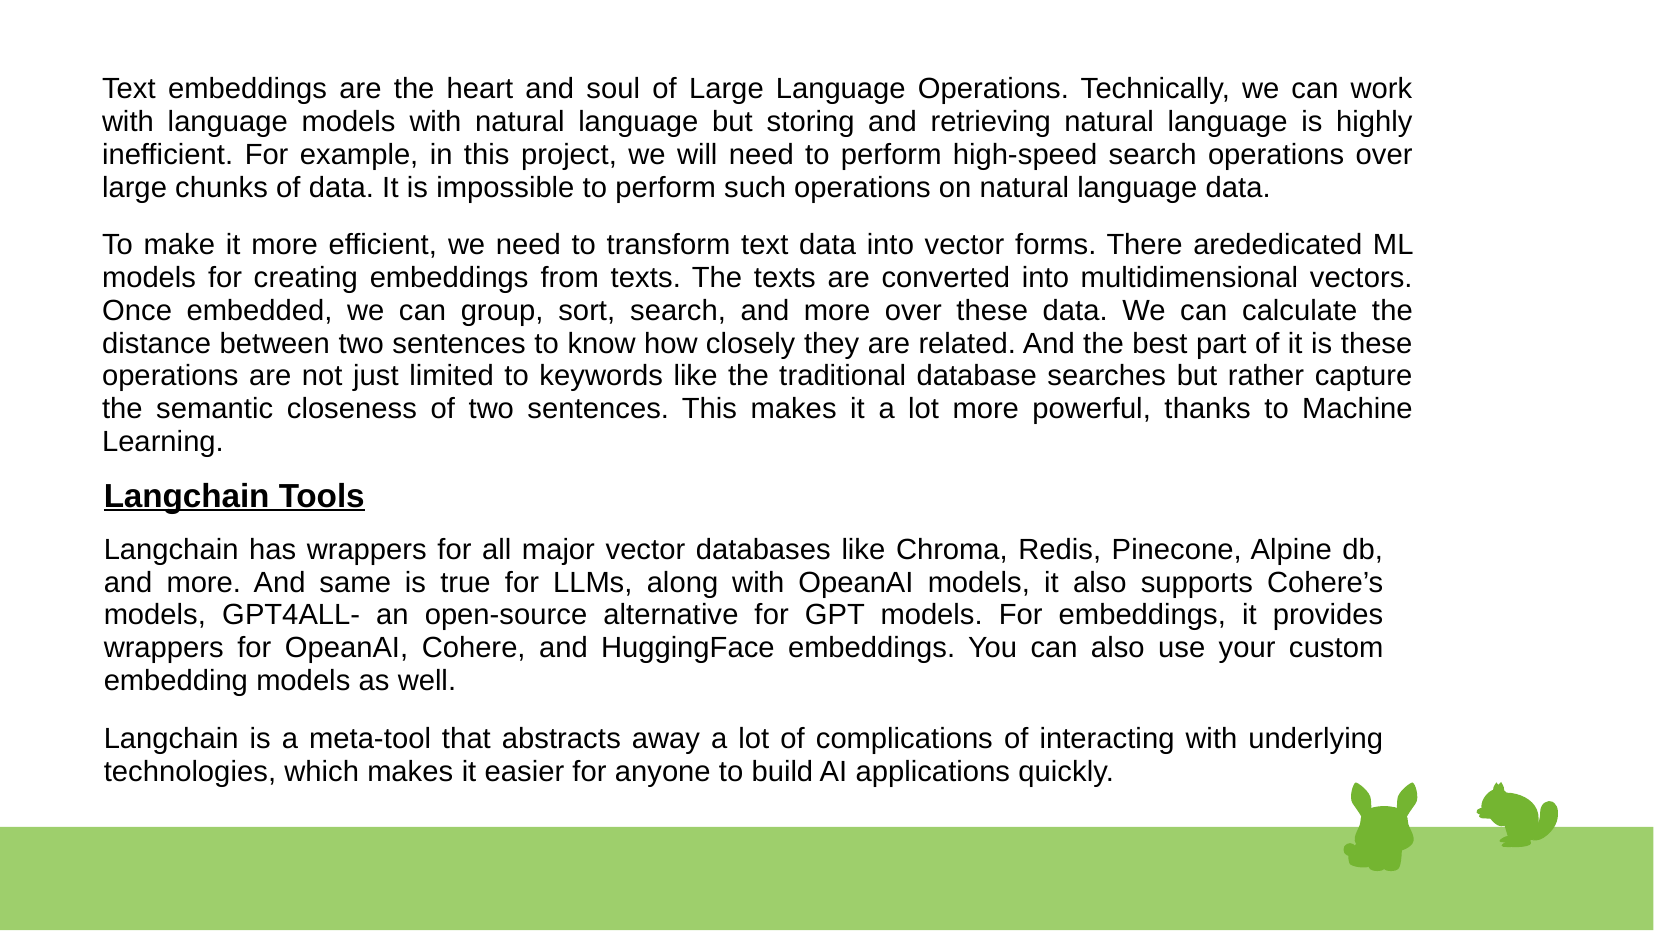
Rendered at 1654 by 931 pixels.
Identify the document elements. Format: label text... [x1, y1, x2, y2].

text_box Text embeddings are the heart and soul of Large Language Operations. Technically, we can work with language models with natural language but storing and retrieving natural language is highly inefficient. For example, in this project, we will need to perform high-speed search operations over large chunks of data. It is impossible to perform such operations on natural language data. To make it more efficient, we need to transform text data into vector forms. There arededicated ML models for creating embeddings from texts. The texts are converted into multidimensional vectors. Once embedded, we can group, sort, search, and more over these data. We can calculate the distance between two sentences to know how closely they are related. And the best part of it is these operations are not just limited to keywords like the traditional database searches but rather capture the semantic closeness of two sentences. This makes it a lot more powerful, thanks to Machine Learning. [87, 64, 1430, 243]
text_box Langchain has wrappers for all major vector databases like Chroma, Redis, Pinecone, Alpine db, and more. And same is true for LLMs, along with OpeanAI models, it also supports Cohere’s models, GPT4ALL- an open-source alternative for GPT models. For embeddings, it provides wrappers for OpeanAI, Cohere, and HuggingFace embeddings. You can also use your custom embedding models as well. Langchain is a meta-tool that abstracts away a lot of complications of interacting with underlying technologies, which makes it easier for anyone to build AI applications quickly. [88, 525, 1401, 644]
text_box Langchain Tools [88, 470, 397, 525]
